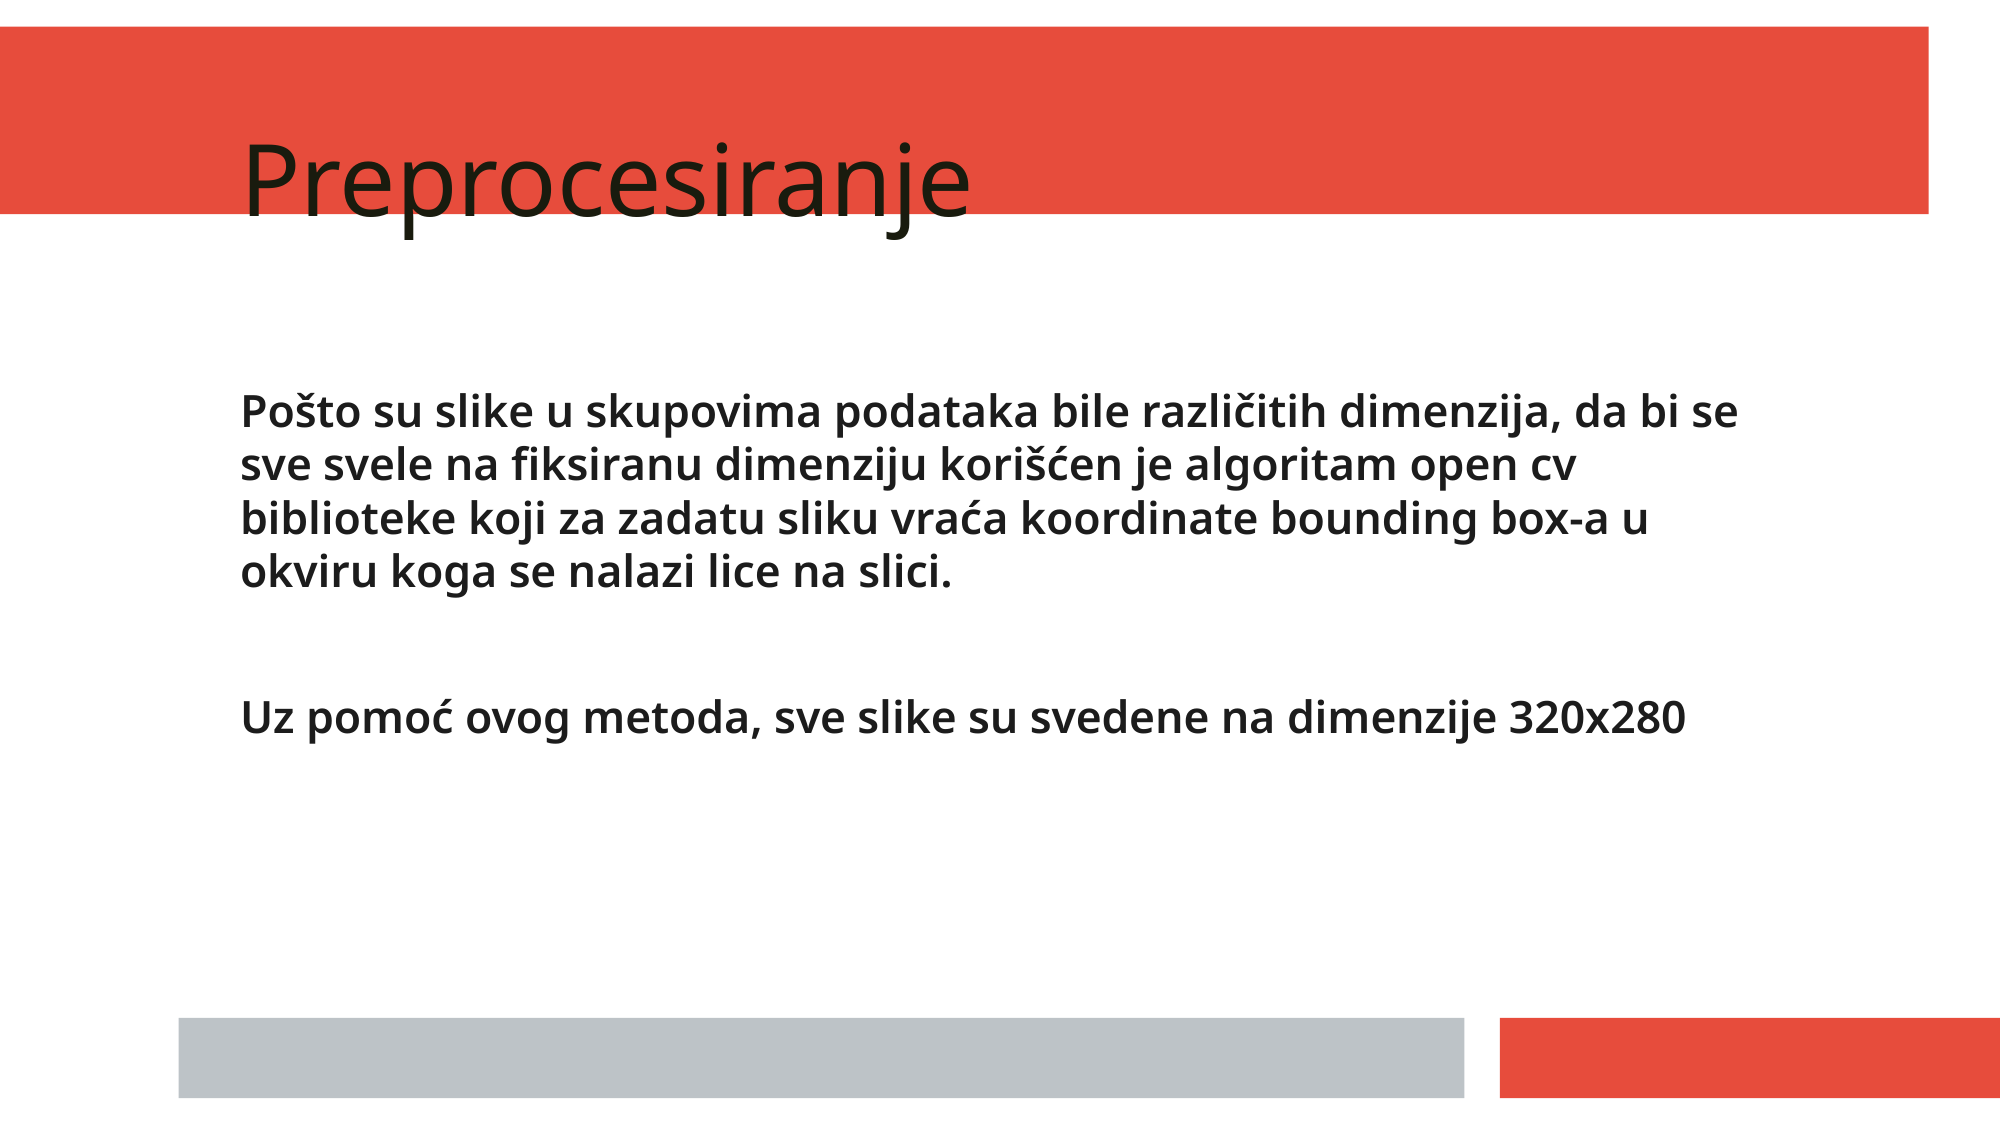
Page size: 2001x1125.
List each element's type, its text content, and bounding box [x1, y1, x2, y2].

title Preprocesiranje [225, 112, 1800, 357]
list Pošto su slike u skupovima podataka bile različitih dimenzija, da bi se sve svele na fiksiranu dimenziju korišćen je algoritam open cv biblioteke koji za zadatu sliku vraća koordinate bounding box-a u okviru koga se nalazi lice na slici. Uz pomoć ovog metoda, sve slike su svedene na dimenzije 320x280 [225, 375, 1800, 963]
